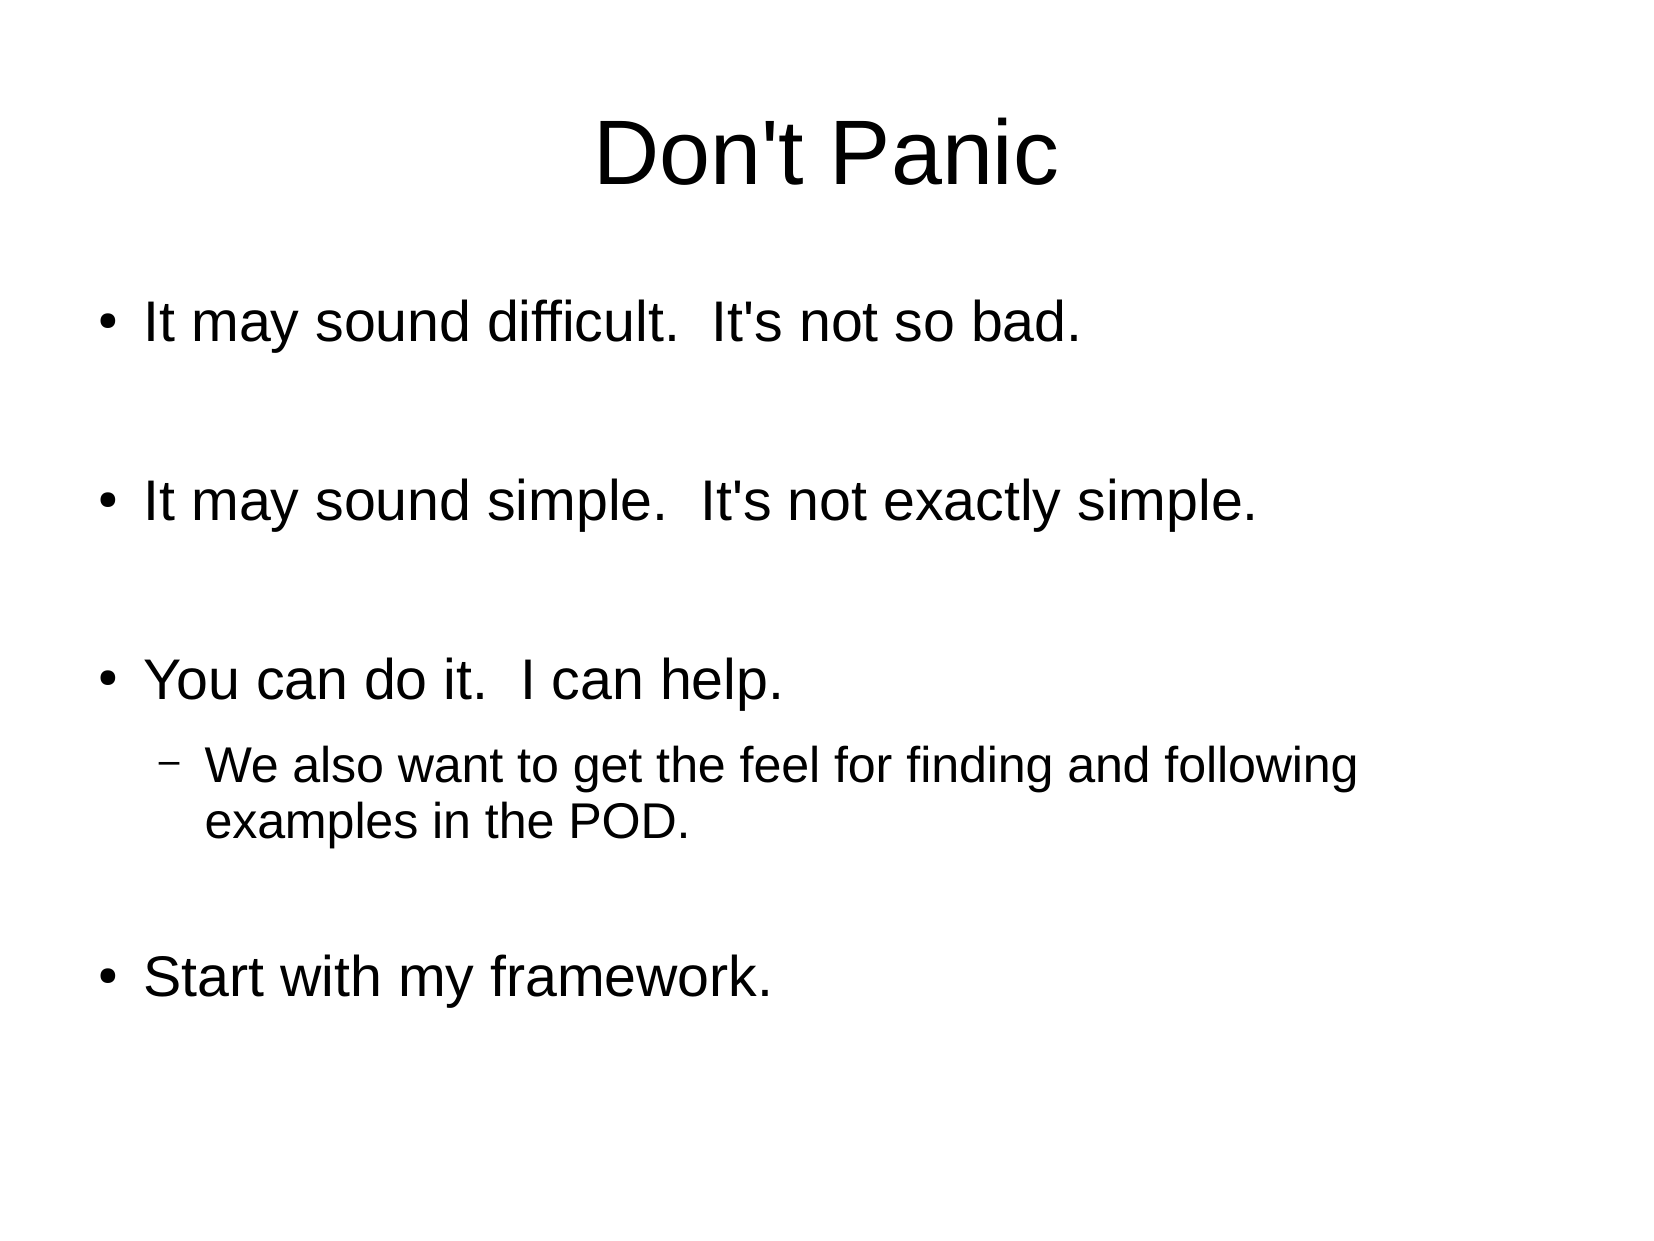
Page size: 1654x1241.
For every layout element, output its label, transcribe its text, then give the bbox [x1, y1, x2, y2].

title Don't Panic [82, 49, 1571, 257]
list It may sound difficult. It's not so bad. It may sound simple. It's not exactly simple. You can do it. I can help. We also want to get the feel for finding and following examples in the POD. Start with my framework. [82, 290, 1571, 1010]
